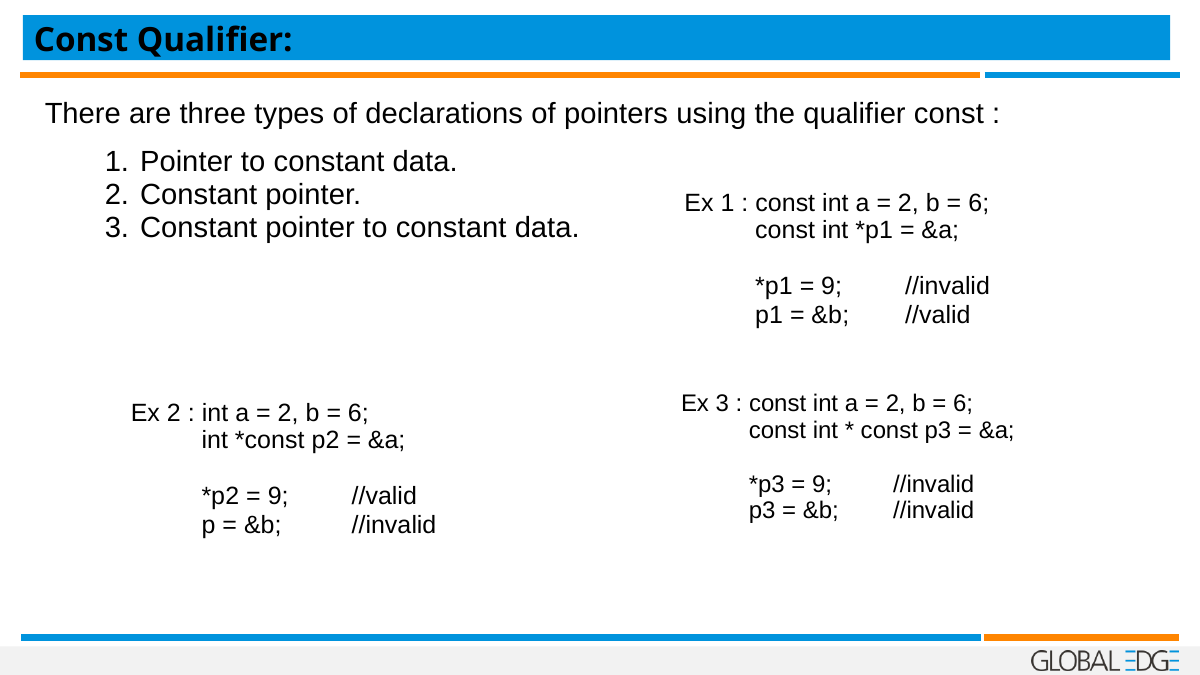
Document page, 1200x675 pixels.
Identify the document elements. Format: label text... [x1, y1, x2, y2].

list Ex 1 : const int a = 2, b = 6; const int *p1 = &a; *p1 = 9; //invalid p1 = &b; //valid [613, 188, 1141, 376]
text_box There are three types of declarations of pointers using the qualifier const : [30, 89, 1126, 138]
list Ex 3 : const int a = 2, b = 6; const int * const p3 = &a; *p3 = 9; //invalid p3 = &b; //invalid [612, 389, 1141, 526]
list Ex 2 : int a = 2, b = 6; int *const p2 = &a; *p2 = 9; //valid p = &b; //invalid [60, 398, 588, 586]
picture [1031, 650, 1179, 671]
text_box Const Qualifier: [22, 15, 1171, 61]
text_box Pointer to constant data. Constant pointer. Constant pointer to constant data. [90, 137, 1051, 251]
